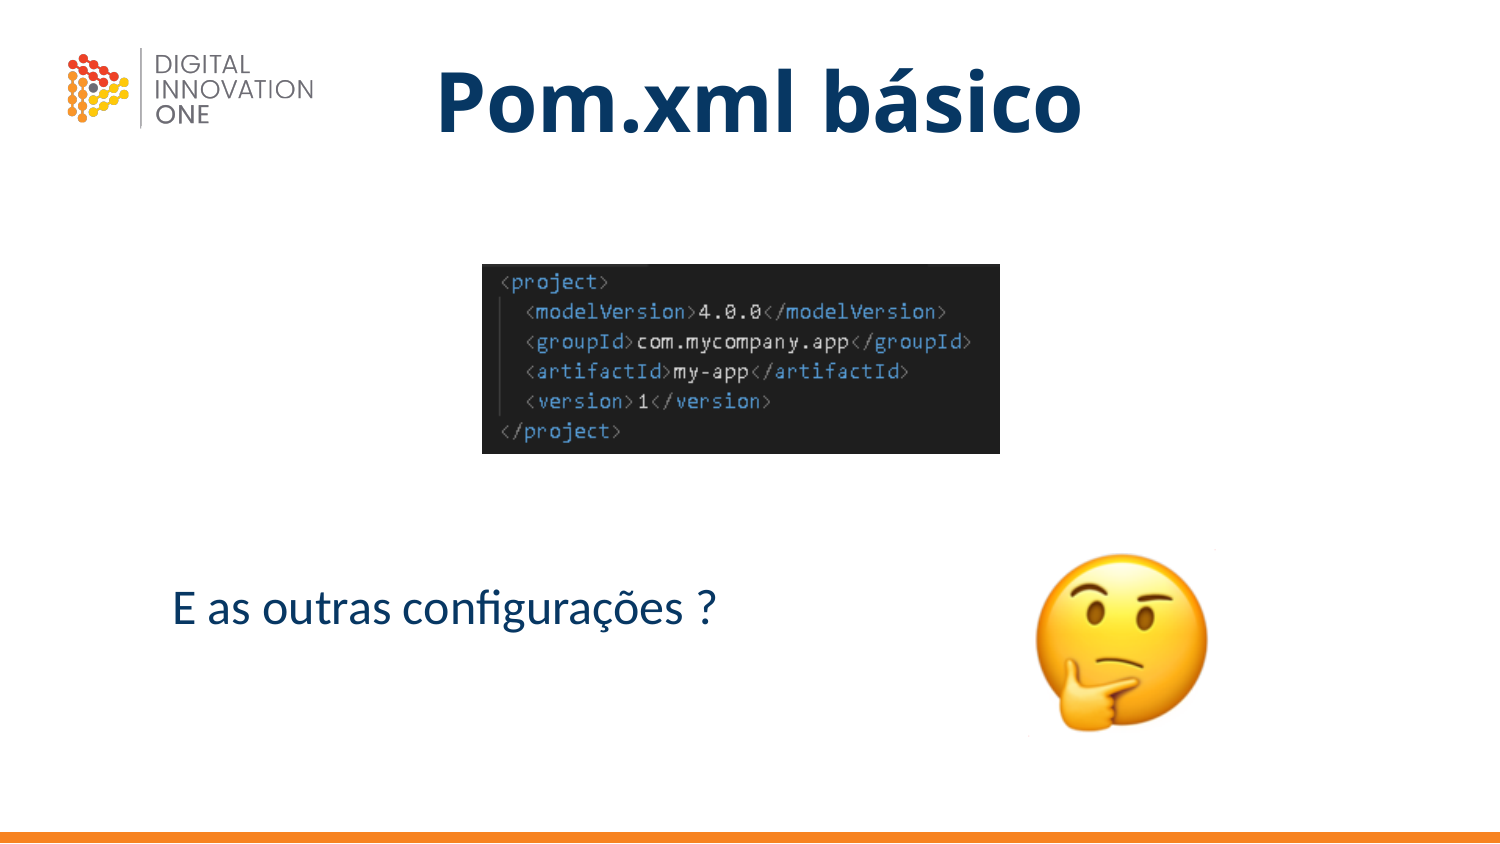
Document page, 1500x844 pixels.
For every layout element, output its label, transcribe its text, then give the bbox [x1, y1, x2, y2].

text_box [0, 832, 1500, 843]
text_box E as outras configurações ? [144, 567, 1028, 643]
subtitle Pom.xml básico [51, 50, 1449, 148]
picture [482, 264, 1000, 454]
picture [1028, 549, 1216, 737]
picture [51, 39, 330, 137]
